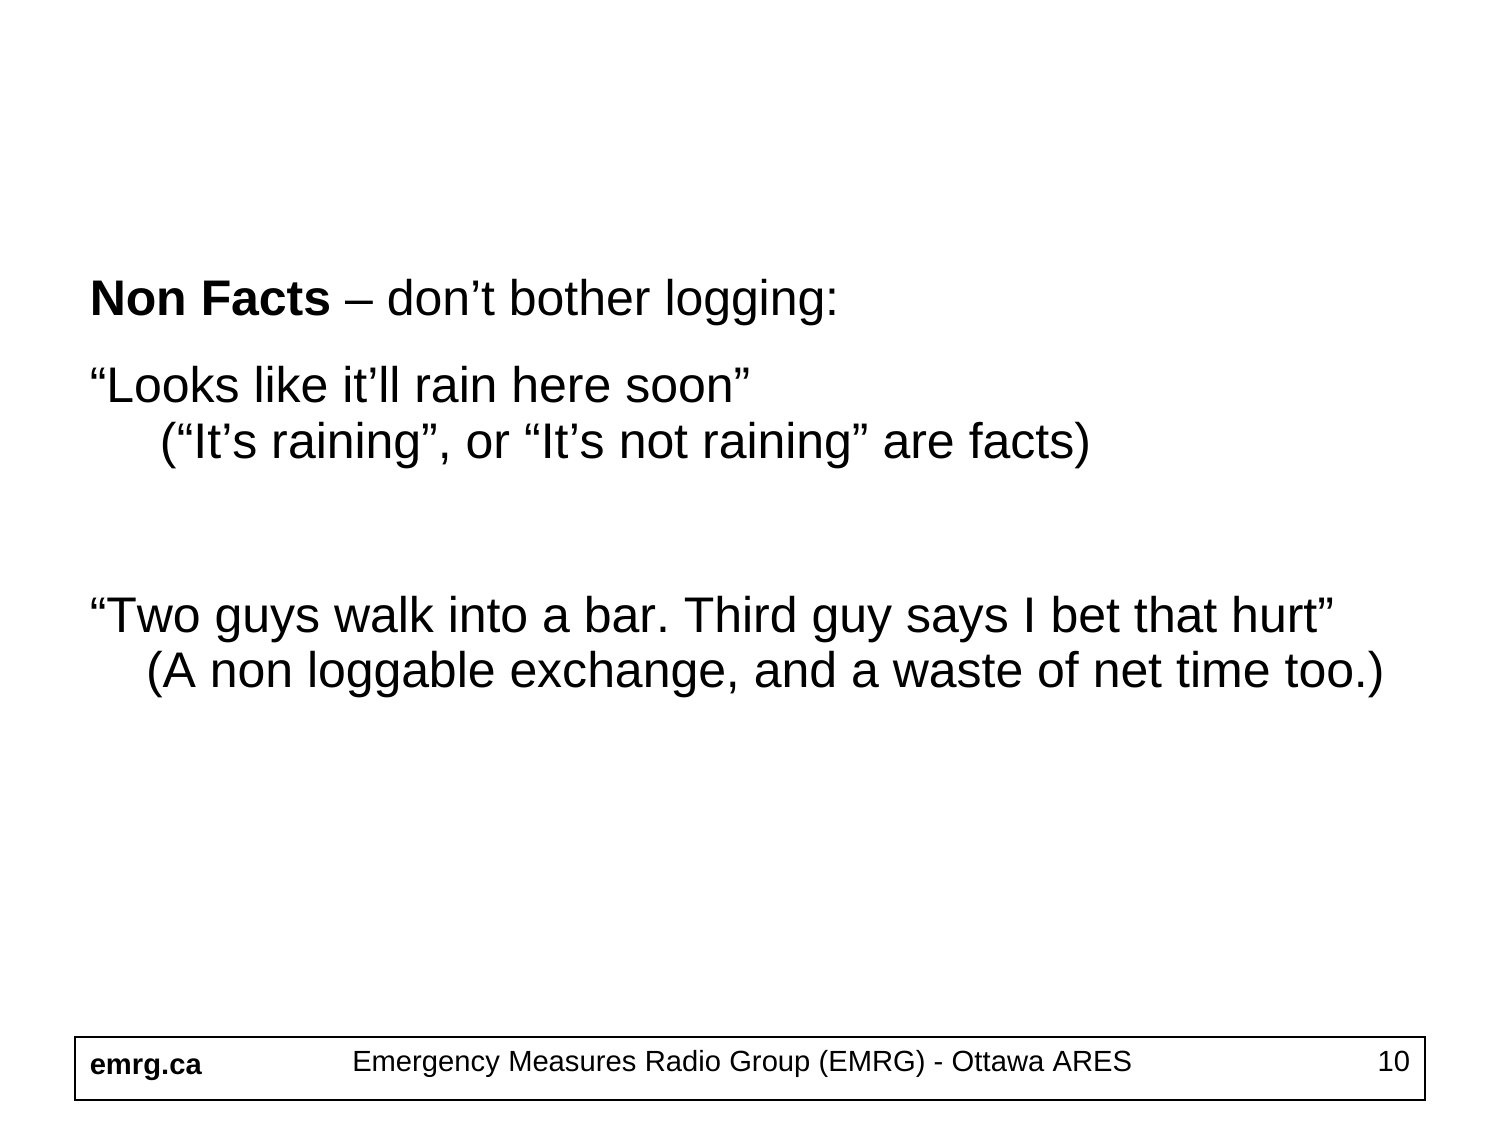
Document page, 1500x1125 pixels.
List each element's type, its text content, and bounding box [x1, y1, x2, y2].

list Non Facts – don’t bother logging: “Looks like it’ll rain here soon” (“It’s raining”, or “It’s not raining” are facts) “Two guys walk into a bar. Third guy says I bet that hurt” (A non loggable exchange, and a waste of net time too.) [75, 262, 1426, 1006]
